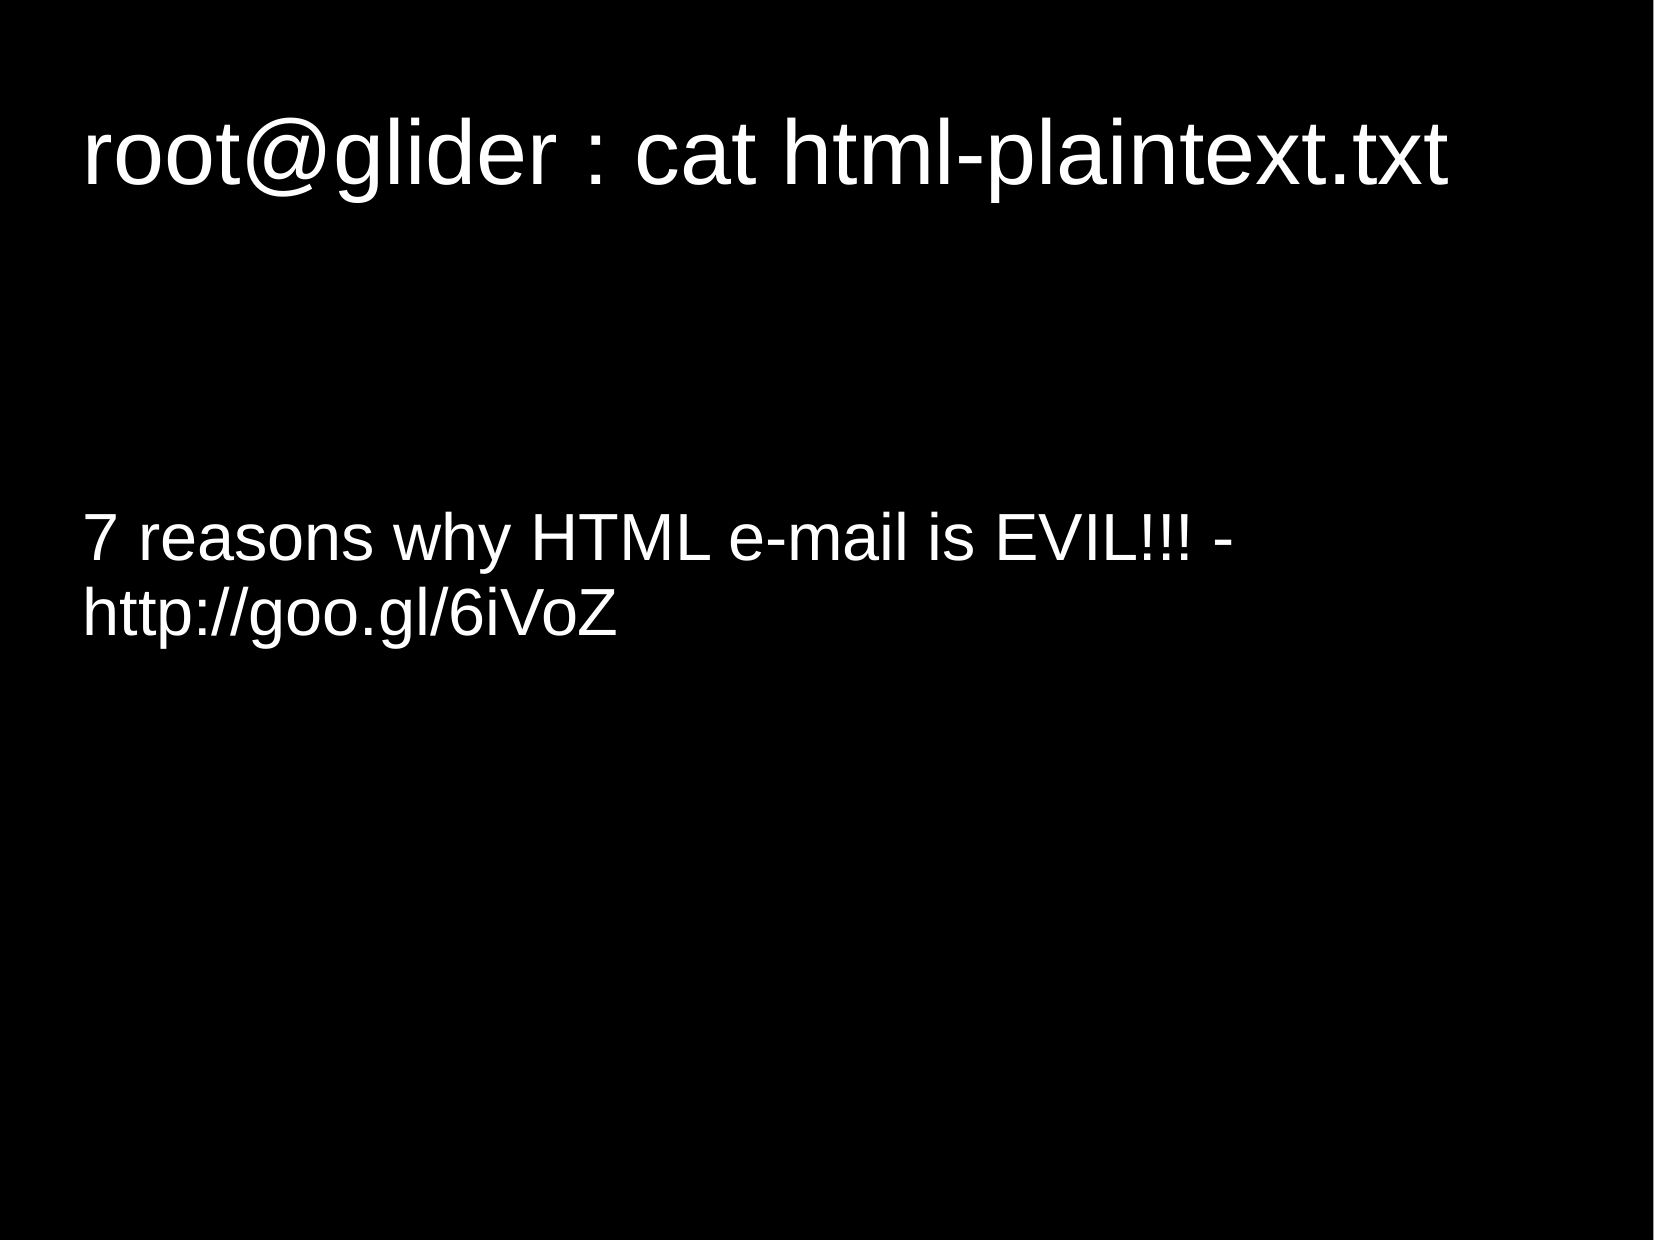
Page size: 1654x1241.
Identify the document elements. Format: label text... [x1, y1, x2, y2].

subtitle 7 reasons why HTML e-mail is EVIL!!! - http://goo.gl/6iVoZ [82, 290, 1571, 1010]
title root@glider : cat html-plaintext.txt [82, 49, 1571, 257]
